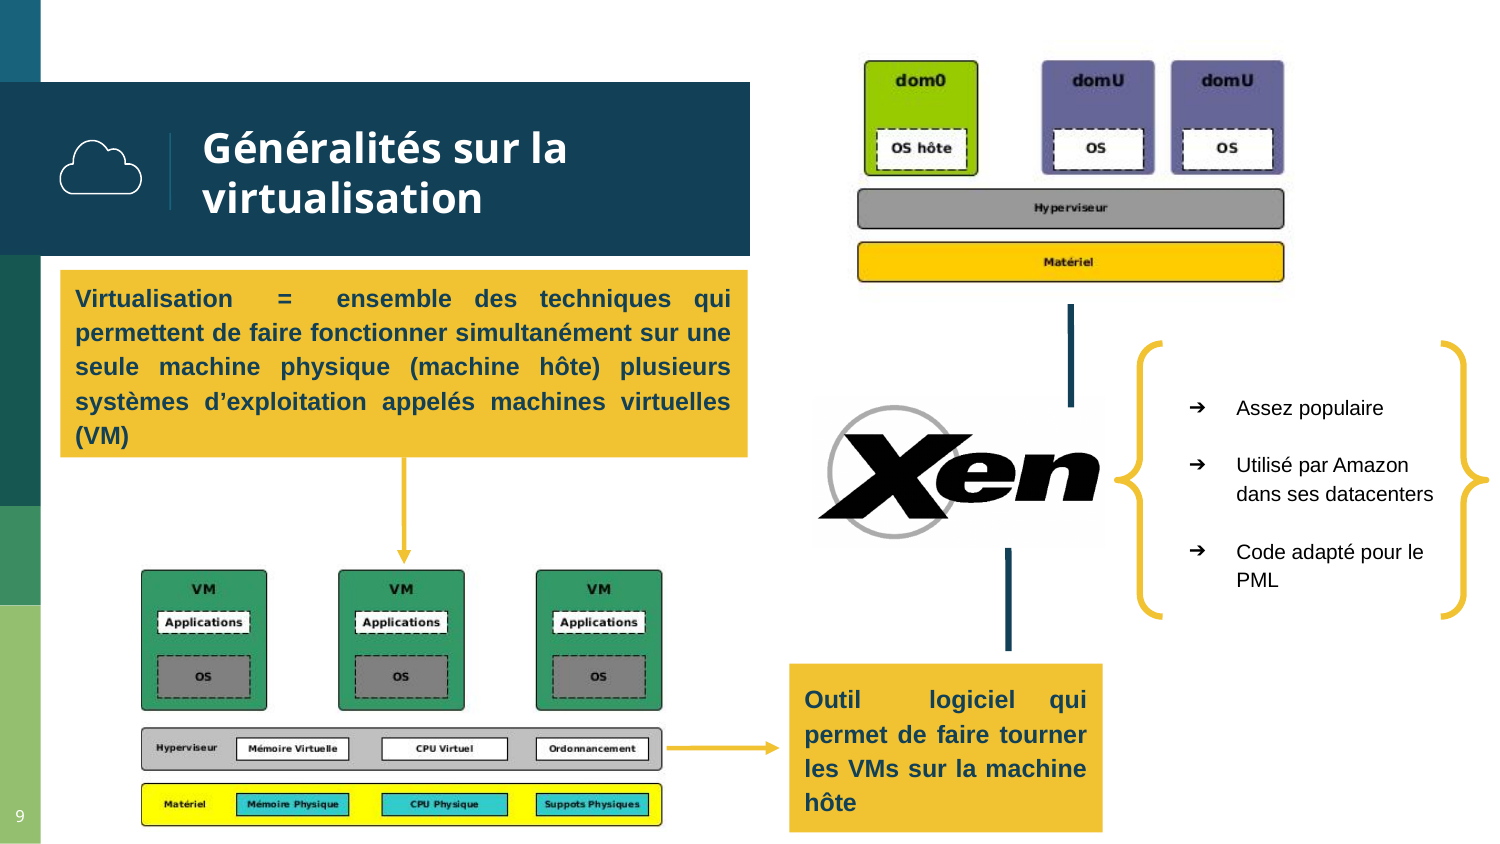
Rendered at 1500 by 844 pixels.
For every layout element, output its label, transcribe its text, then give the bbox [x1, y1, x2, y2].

text_box Virtualisation = ensemble des techniques qui permettent de faire fonctionner simultanément sur une seule machine physique (machine hôte) plusieurs systèmes d’exploitation appelés machines virtuelles (VM) [60, 269, 748, 458]
picture [812, 396, 1105, 548]
picture [837, 40, 1305, 303]
text_box Outil logiciel qui permet de faire tourner les VMs sur la machine hôte [789, 663, 1103, 833]
title Généralités sur la virtualisation [187, 87, 714, 256]
picture [141, 564, 667, 832]
text_box Assez populaire Utilisé par Amazon dans ses datacenters Code adapté pour le PML [1117, 343, 1487, 617]
slide_number <number> [0, 790, 49, 844]
